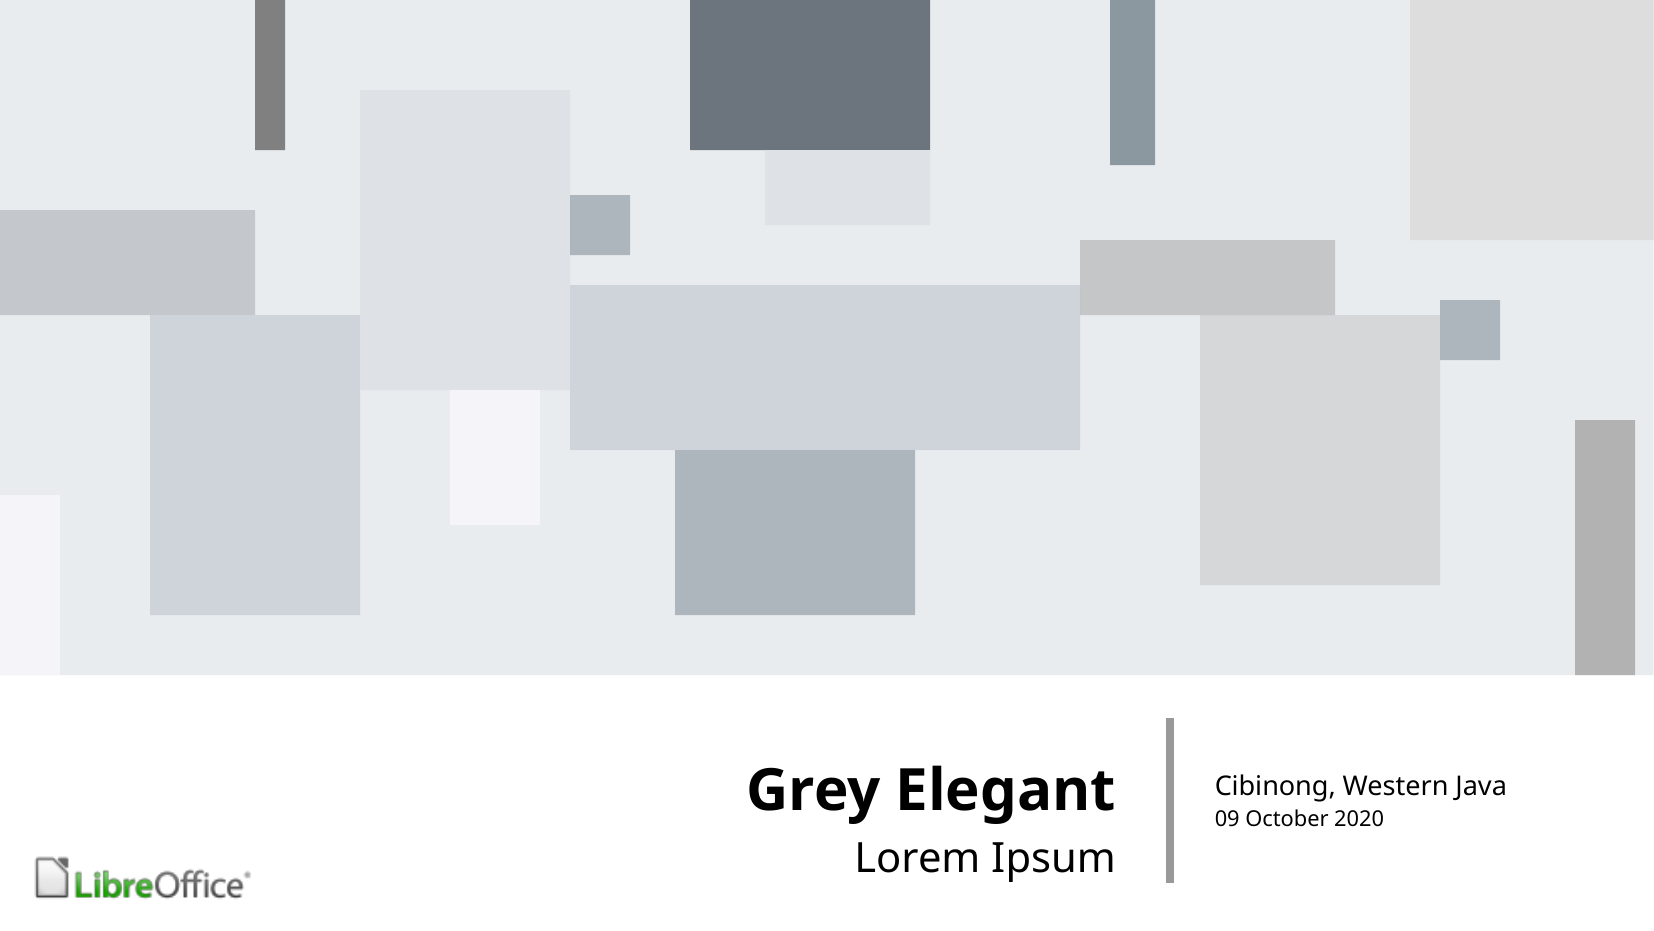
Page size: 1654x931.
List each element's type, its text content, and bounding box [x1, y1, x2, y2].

text_box Cibinong, Western Java 09 October 2020 [1200, 759, 1591, 841]
picture [30, 852, 256, 903]
text_box Grey Elegant Lorem Ipsum [675, 740, 1131, 892]
